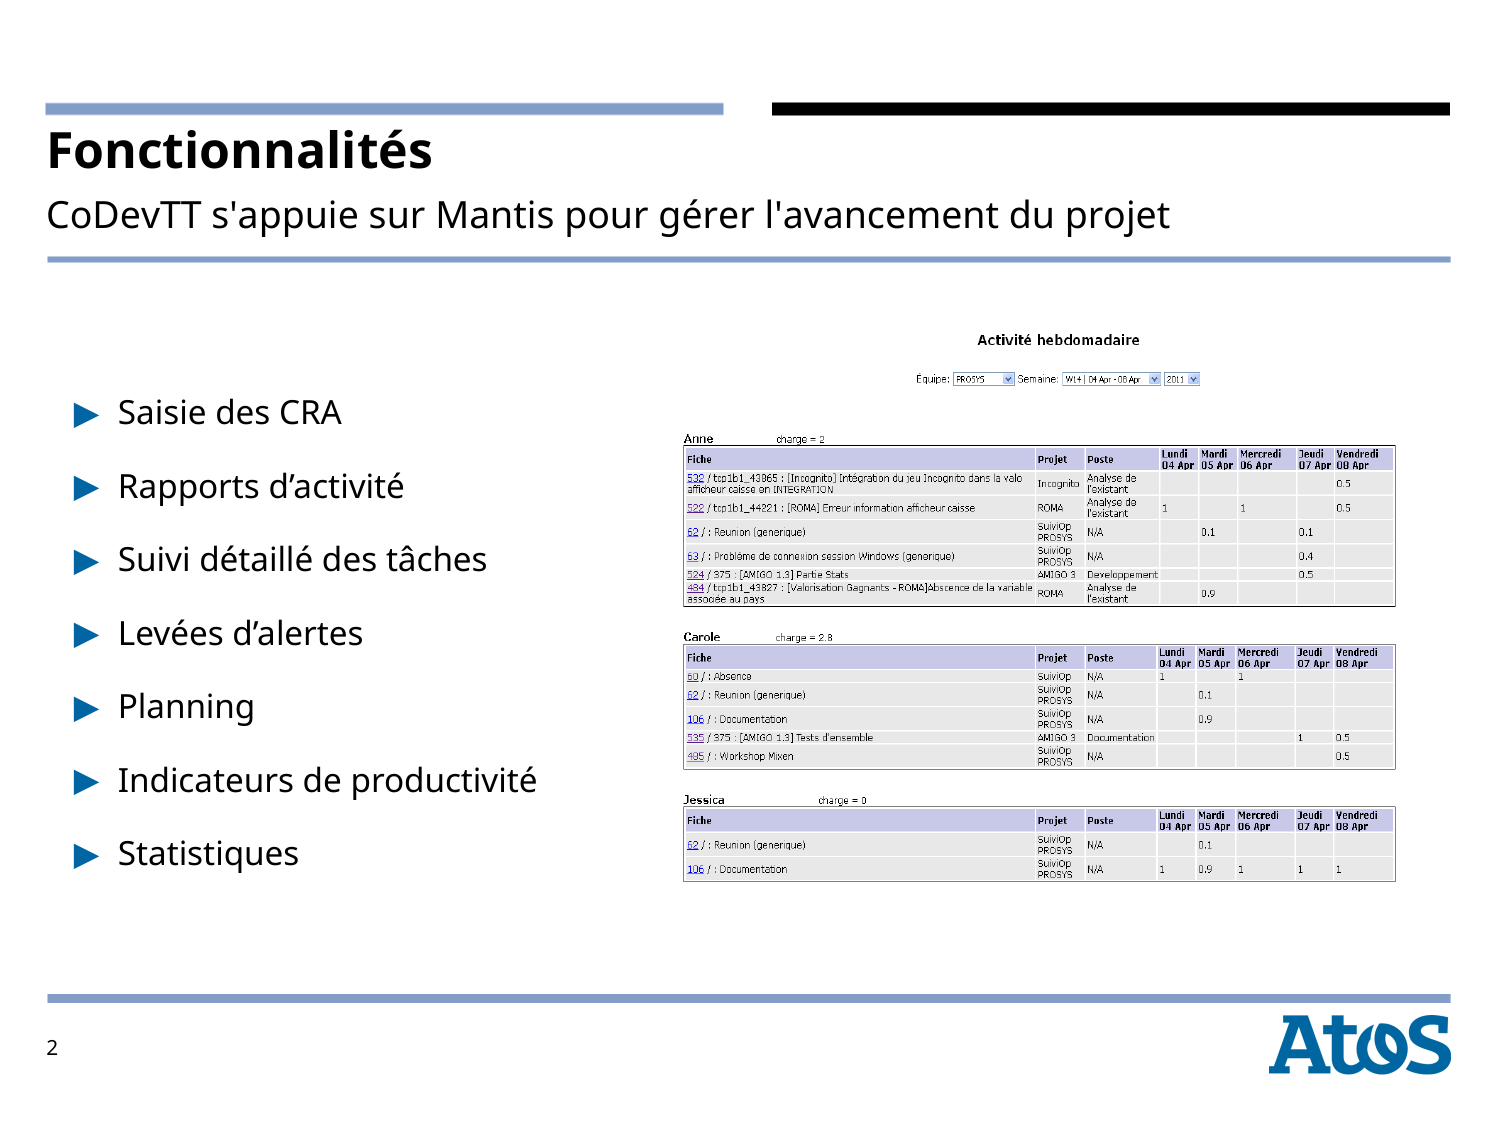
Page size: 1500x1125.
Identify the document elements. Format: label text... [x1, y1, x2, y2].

title Fonctionnalités [31, 110, 1456, 183]
list Saisie des CRA Rapports d’activité Suivi détaillé des tâches Levées d’alertes Planning Indicateurs de productivité Statistiques [59, 383, 650, 886]
picture [0, 0, 1500, 1125]
text_box CoDevTT s'appuie sur Mantis pour gérer l'avancement du projet [31, 183, 1456, 243]
